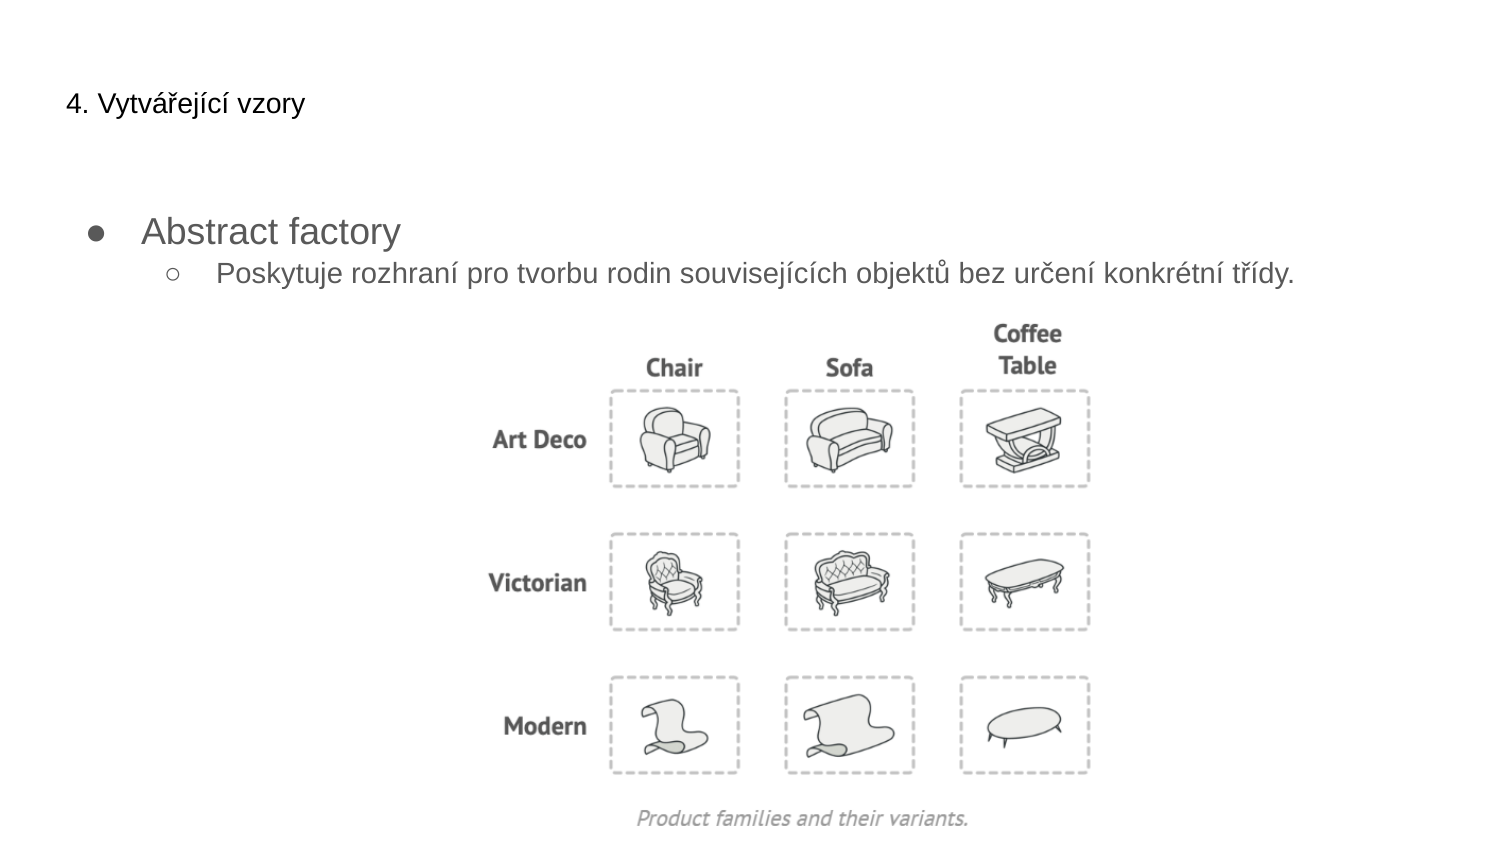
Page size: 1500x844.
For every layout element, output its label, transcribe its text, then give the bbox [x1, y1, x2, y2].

title 4. Vytvářející vzory [51, 72, 1449, 167]
picture [473, 308, 1112, 844]
list Abstract factory Poskytuje rozhraní pro tvorbu rodin souvisejících objektů bez určení konkrétní třídy. [51, 189, 1449, 750]
